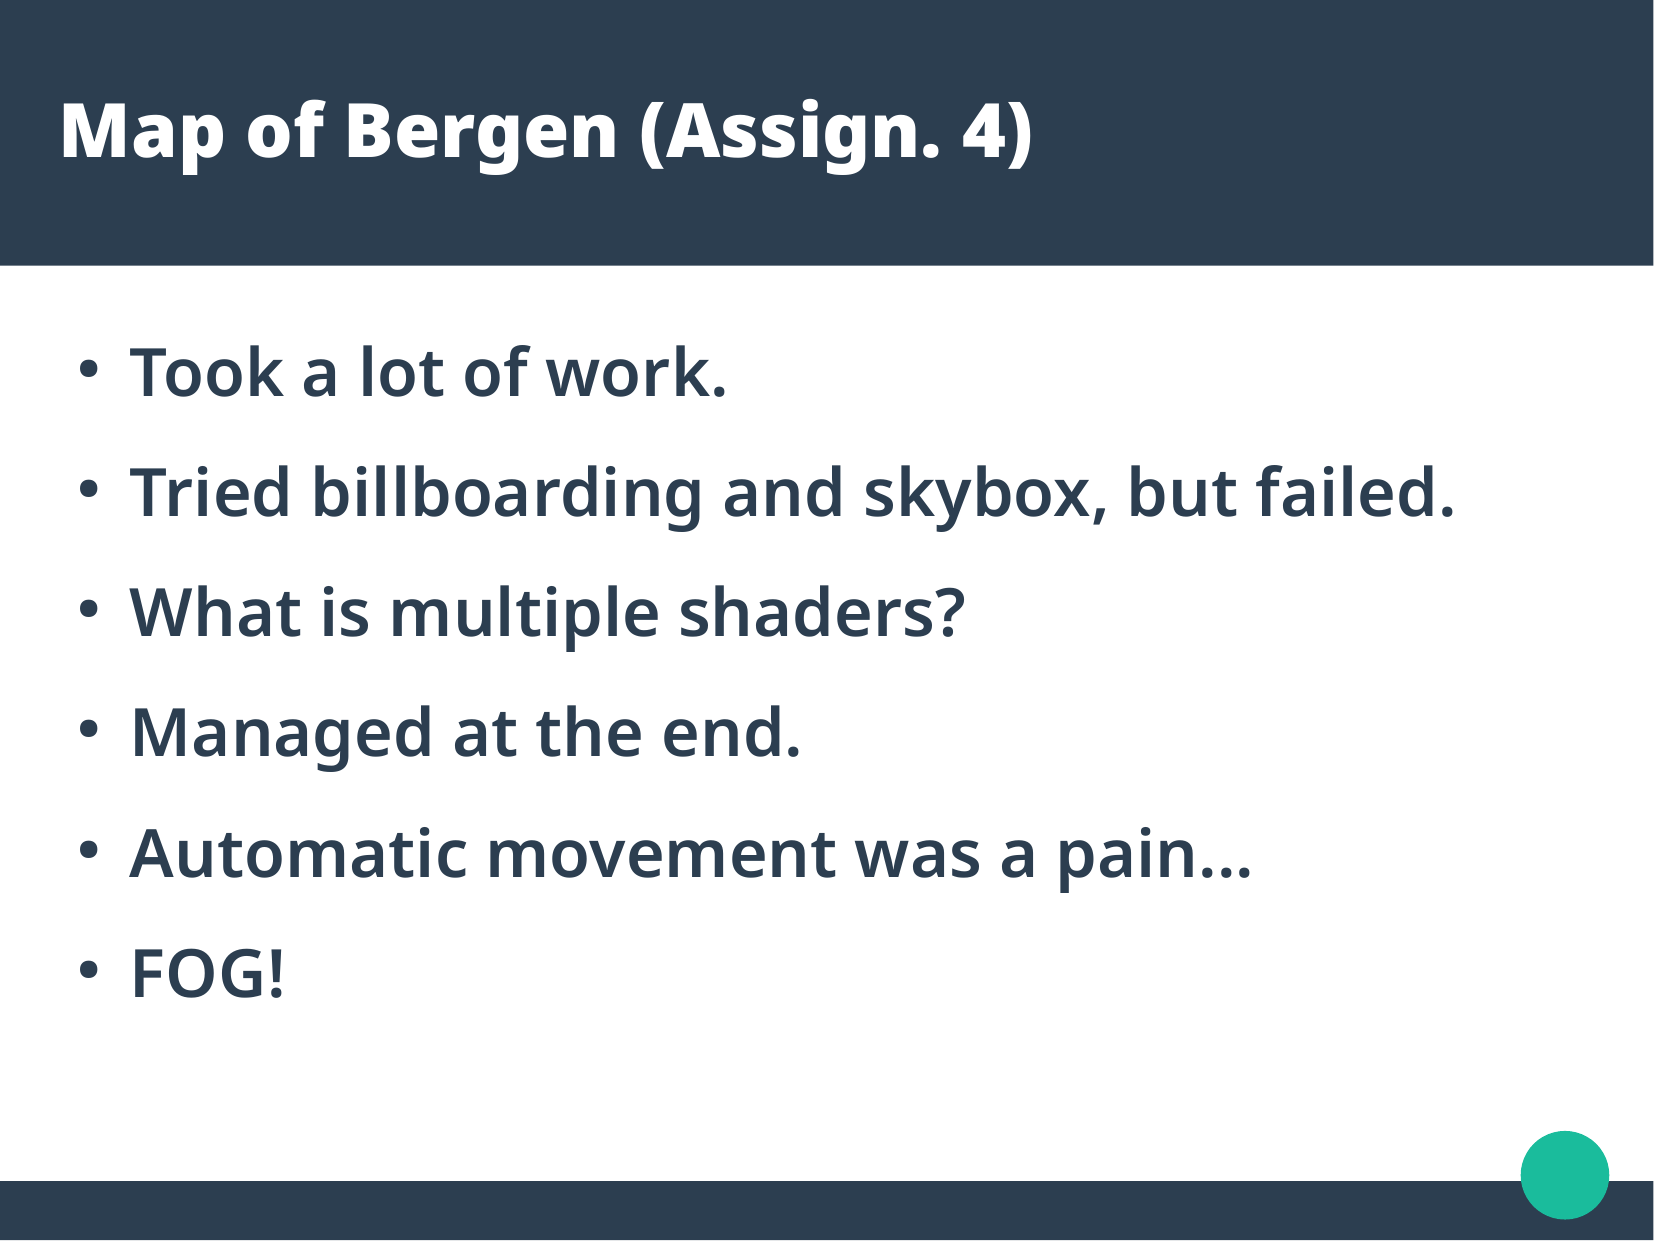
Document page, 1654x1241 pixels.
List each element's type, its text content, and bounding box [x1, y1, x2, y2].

title Map of Bergen (Assign. 4) [59, 49, 1595, 207]
list Took a lot of work. Tried billboarding and skybox, but failed. What is multiple shaders? Managed at the end. Automatic movement was a pain... FOG! [59, 324, 1595, 1152]
